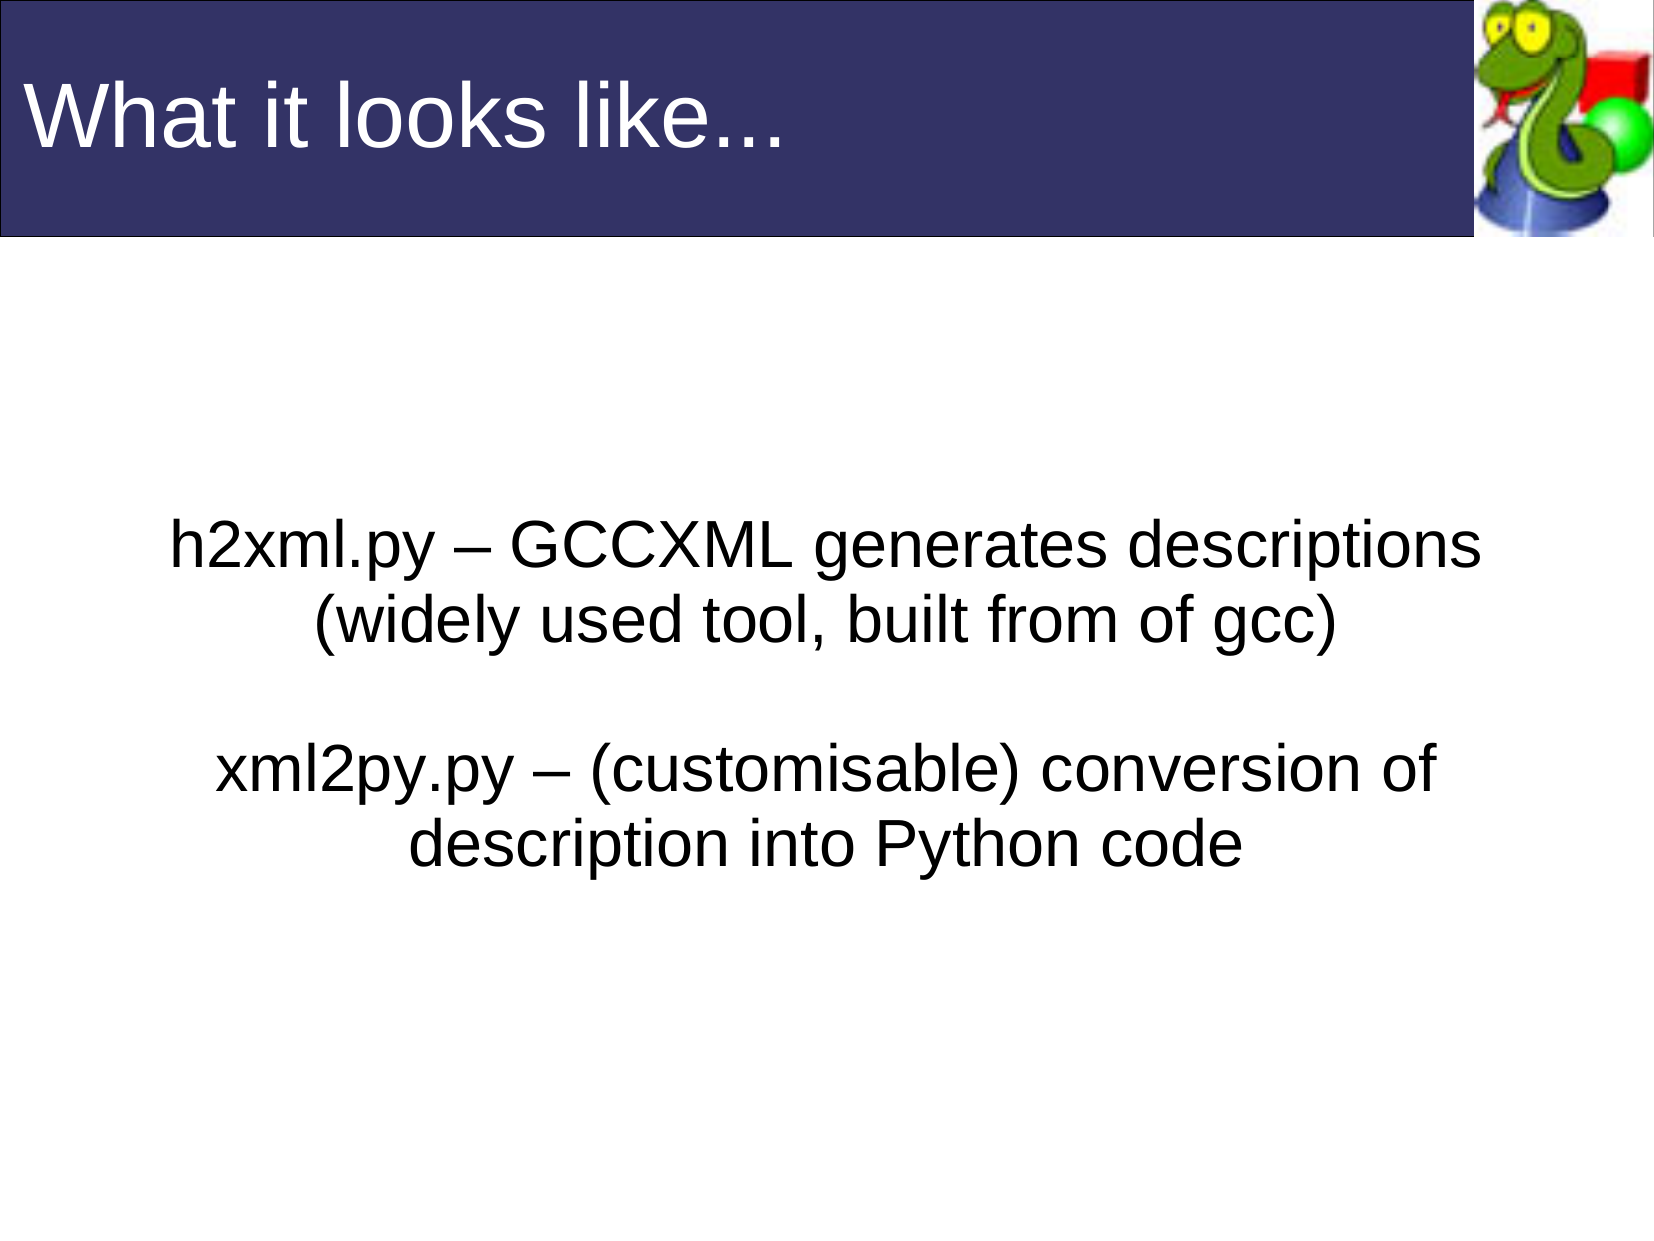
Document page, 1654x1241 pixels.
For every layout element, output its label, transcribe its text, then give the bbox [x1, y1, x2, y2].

title What it looks like... [23, 19, 1477, 212]
picture [1474, 0, 1654, 237]
subtitle h2xml.py – GCCXML generates descriptions (widely used tool, built from of gcc) xml2py.py – (customisable) conversion of description into Python code [88, 450, 1565, 938]
